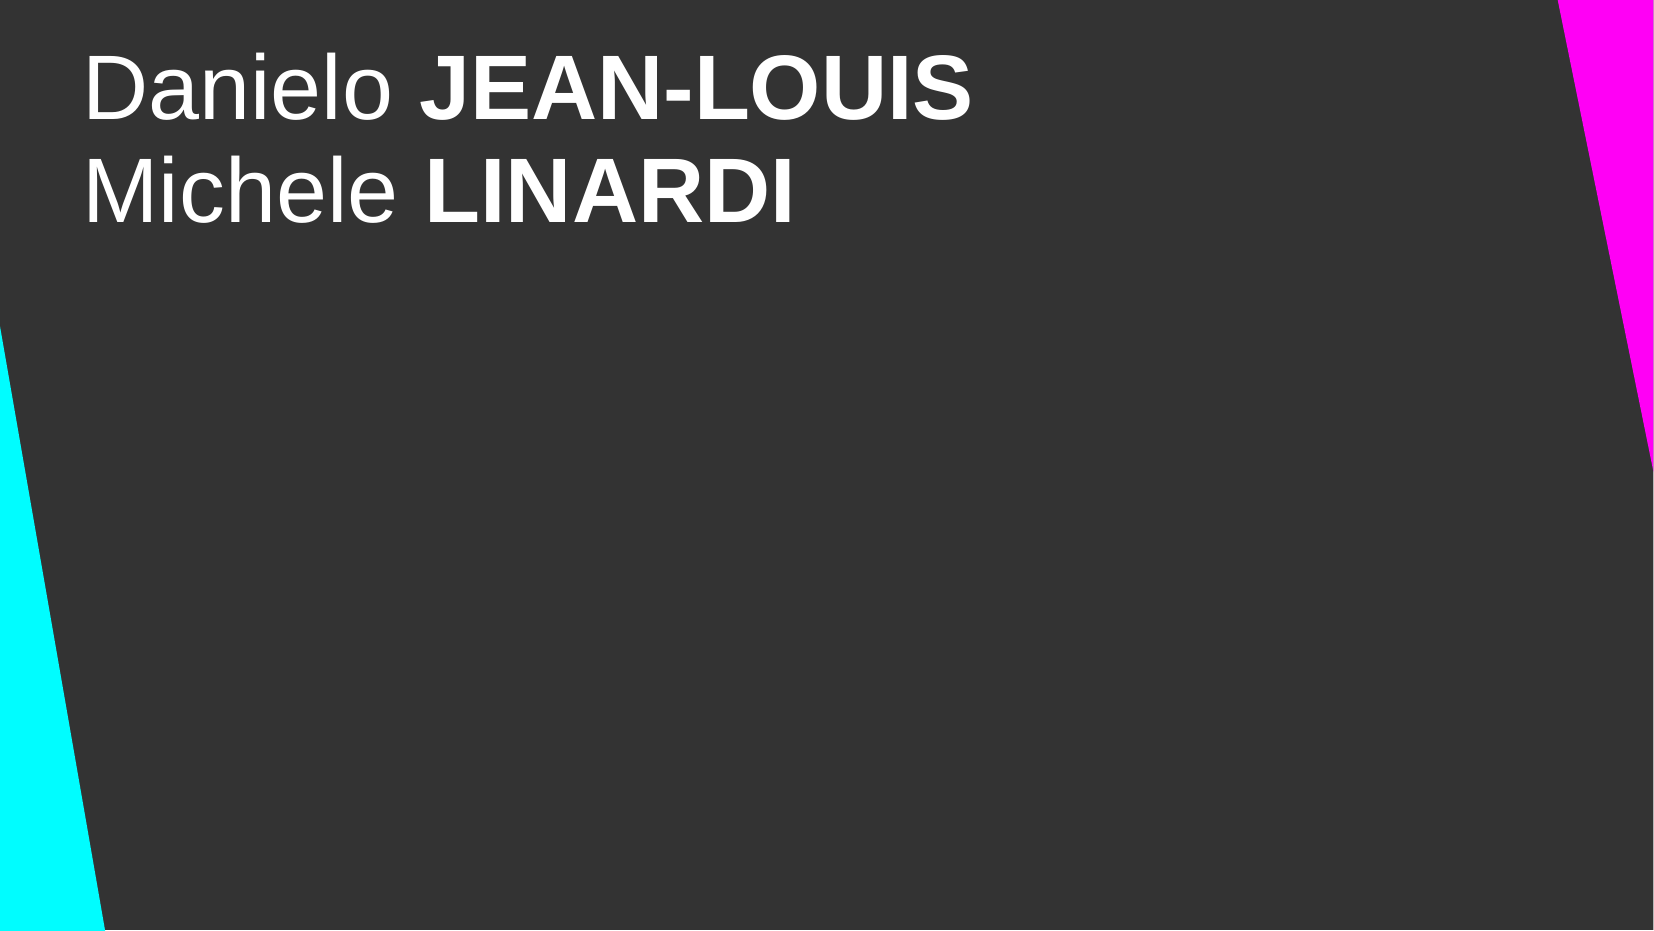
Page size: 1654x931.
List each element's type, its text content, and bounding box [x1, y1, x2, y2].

subtitle Danielo JEAN-LOUIS Michele LINARDI [82, 36, 1571, 758]
text_box [0, 326, 106, 931]
text_box [1557, 0, 1654, 475]
